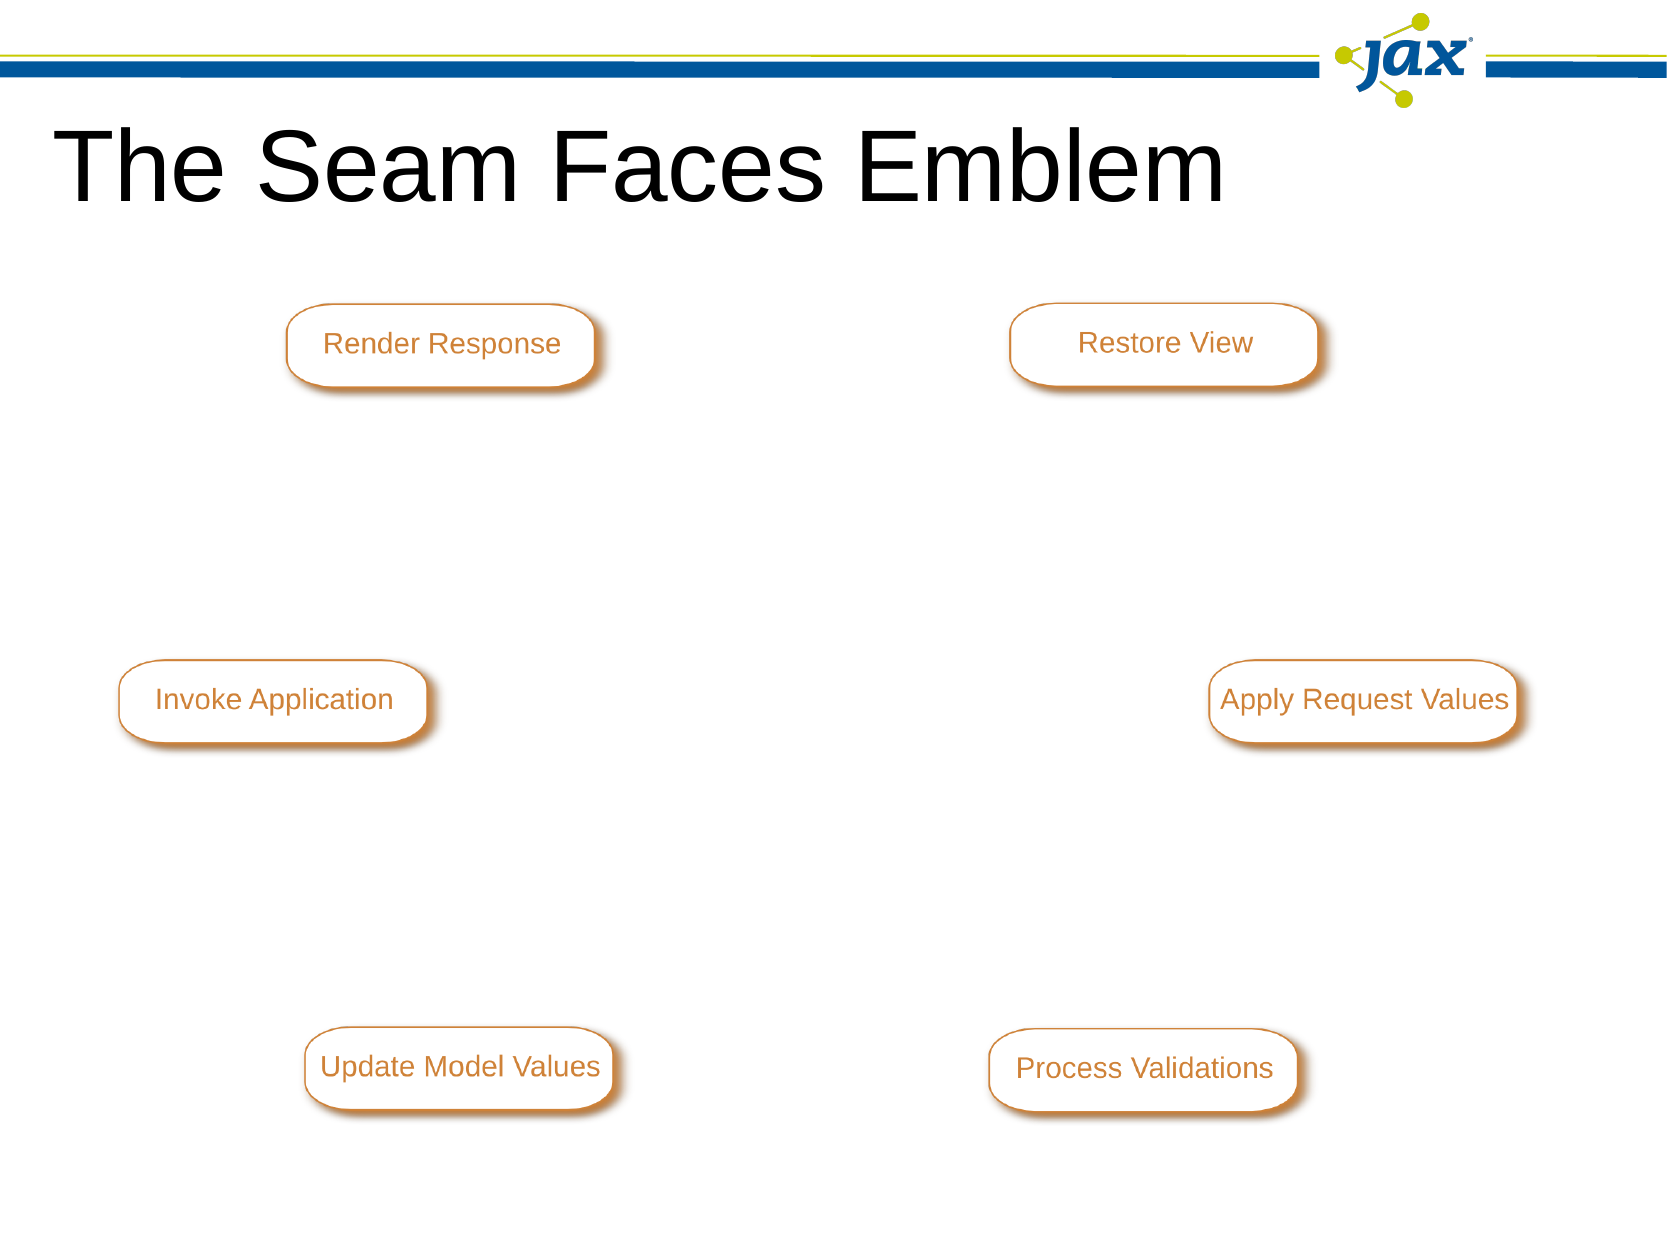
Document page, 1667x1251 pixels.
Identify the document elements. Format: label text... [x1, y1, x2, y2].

picture [112, 299, 1538, 1126]
picture [1335, 13, 1473, 91]
title The Seam Faces Emblem [37, 91, 1651, 230]
